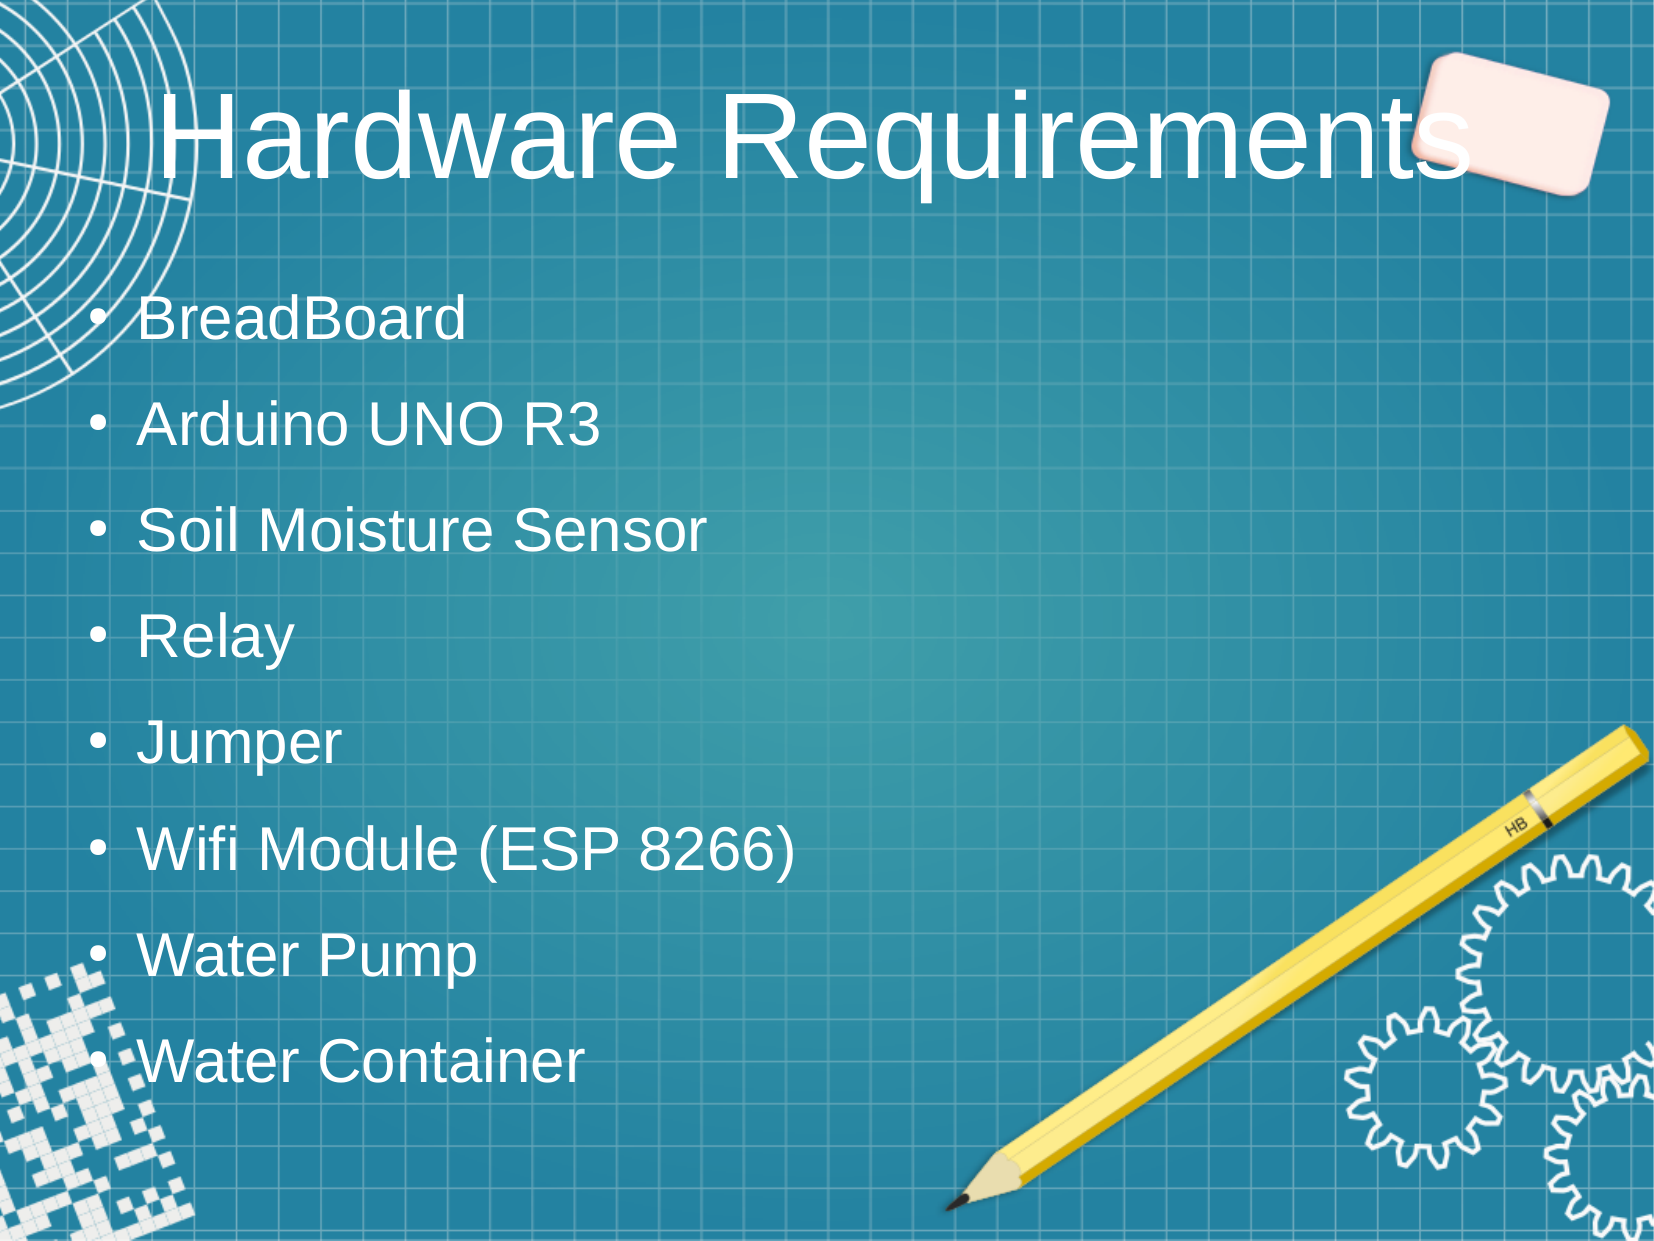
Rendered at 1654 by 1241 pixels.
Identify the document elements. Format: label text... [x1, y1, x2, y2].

title Hardware Requirements [70, 47, 1559, 225]
picture [0, 0, 1654, 1241]
list BreadBoard Arduino UNO R3 Soil Moisture Sensor Relay Jumper Wifi Module (ESP 8266) Water Pump Water Container [70, 283, 1559, 1099]
